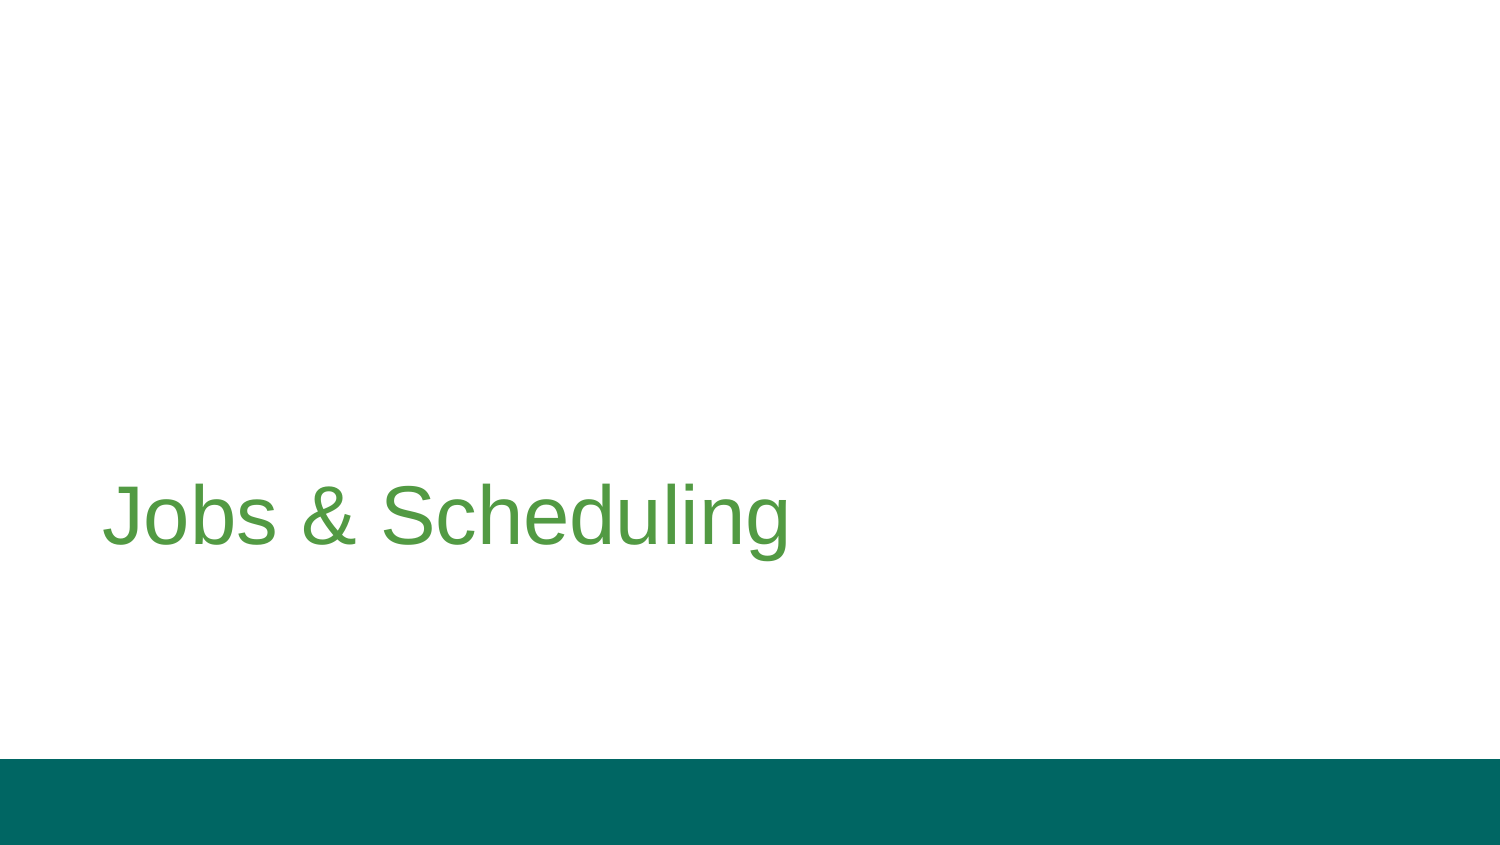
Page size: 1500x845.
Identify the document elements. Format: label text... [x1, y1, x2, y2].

title Jobs & Scheduling [102, 210, 1397, 562]
